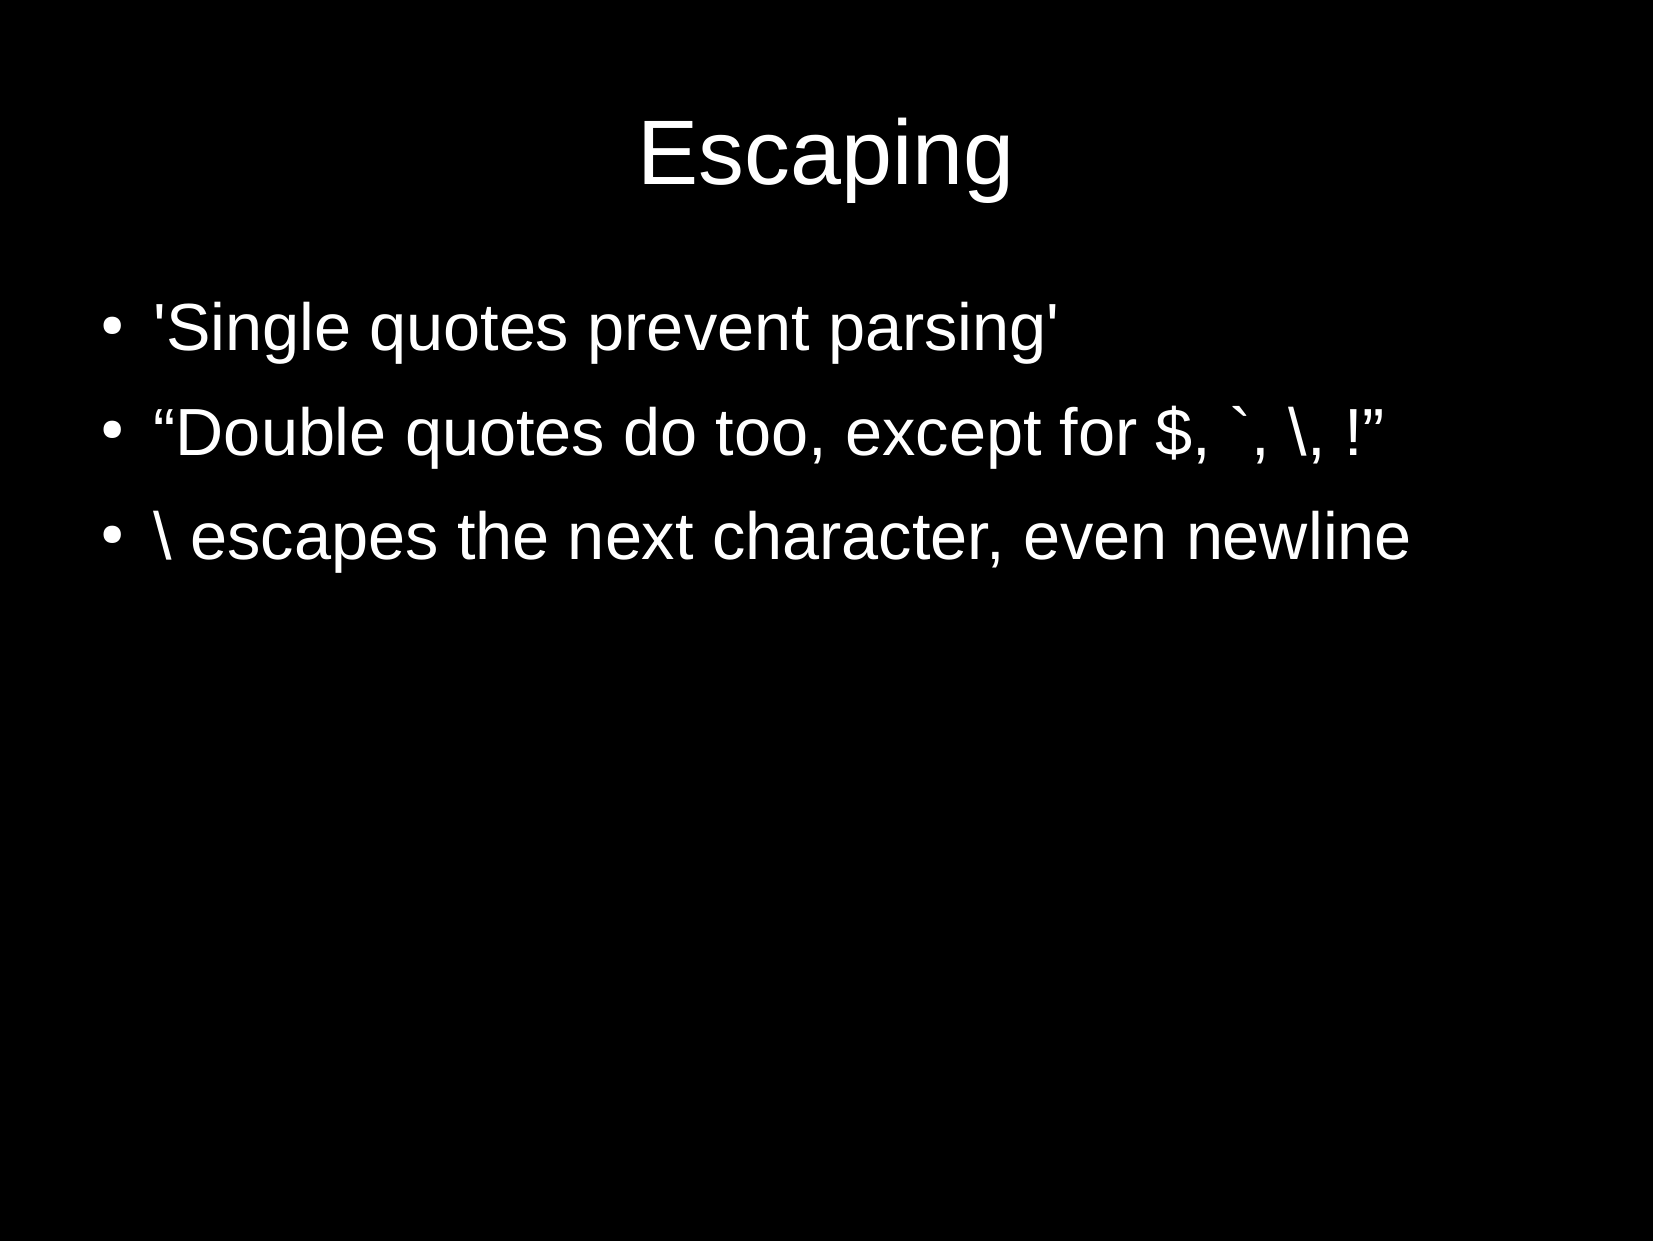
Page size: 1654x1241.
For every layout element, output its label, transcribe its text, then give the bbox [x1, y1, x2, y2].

list 'Single quotes prevent parsing' “Double quotes do too, except for $, `, \, !” \ escapes the next character, even newline [82, 290, 1538, 1010]
title Escaping [82, 49, 1571, 257]
